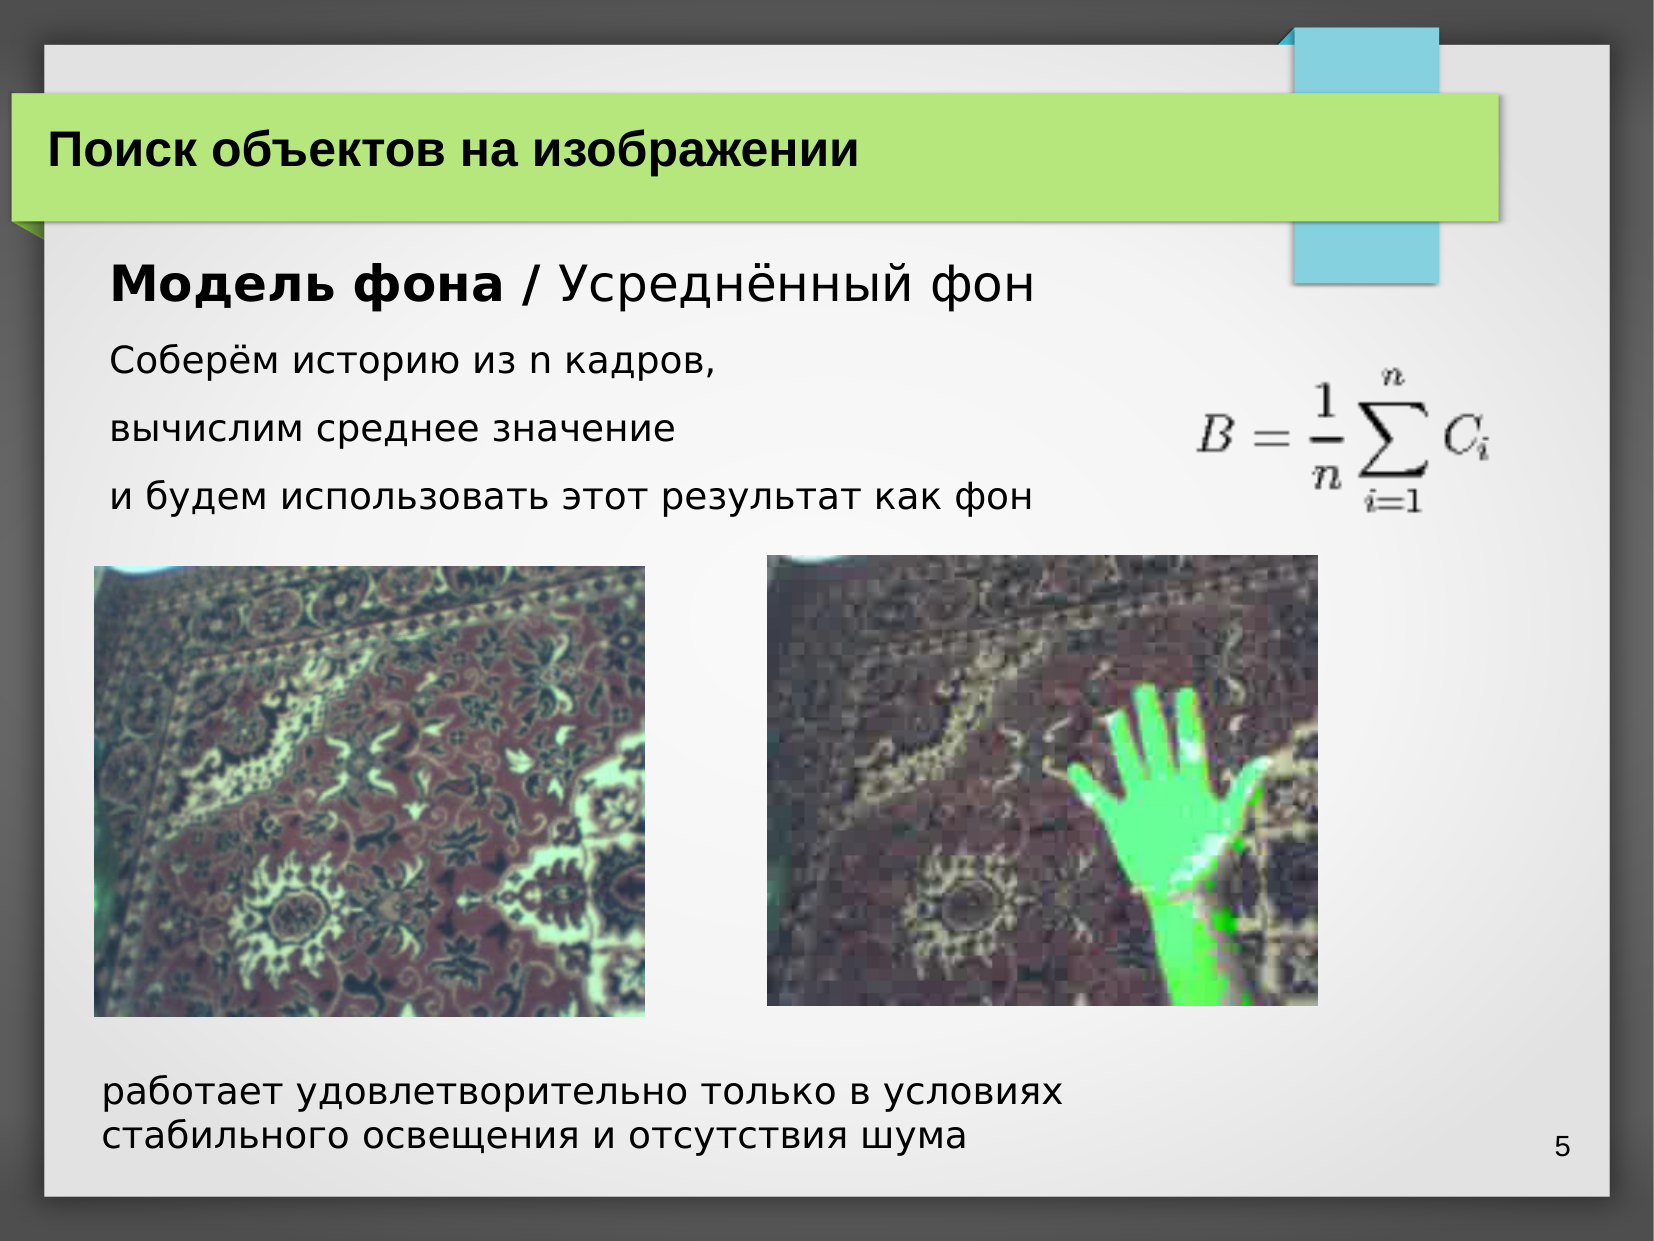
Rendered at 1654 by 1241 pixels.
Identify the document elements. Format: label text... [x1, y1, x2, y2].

title Поиск объектов на изображении [47, 120, 1004, 177]
text_box работает удовлетворительно только в условиях стабильного освещения и отсутствия шума [86, 1062, 1134, 1165]
picture [0, 0, 1654, 1241]
text_box Модель фона / Усреднённый фон Соберём историю из n кадров, вычислим среднее значение и будем использовать этот результат как фон [94, 248, 1111, 527]
